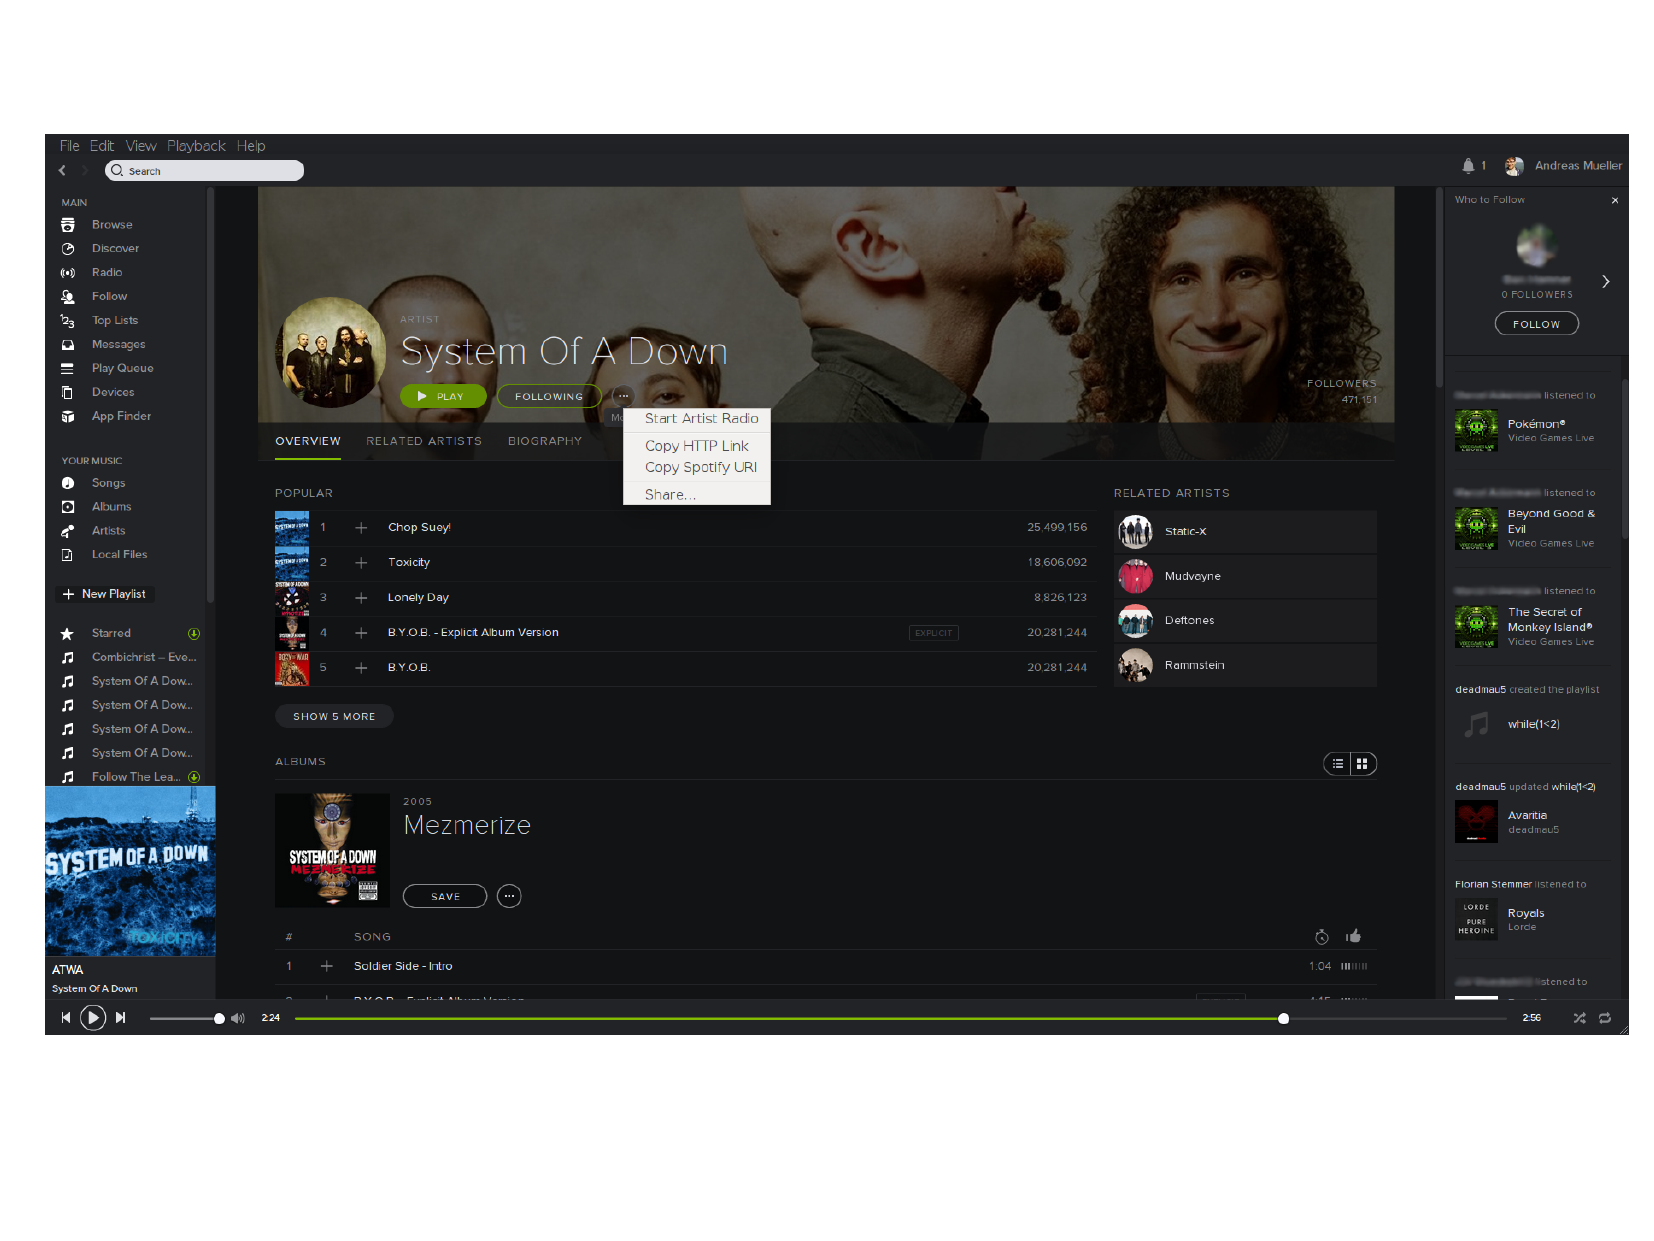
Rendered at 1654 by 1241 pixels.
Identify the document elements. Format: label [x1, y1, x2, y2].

picture [45, 134, 1629, 1035]
